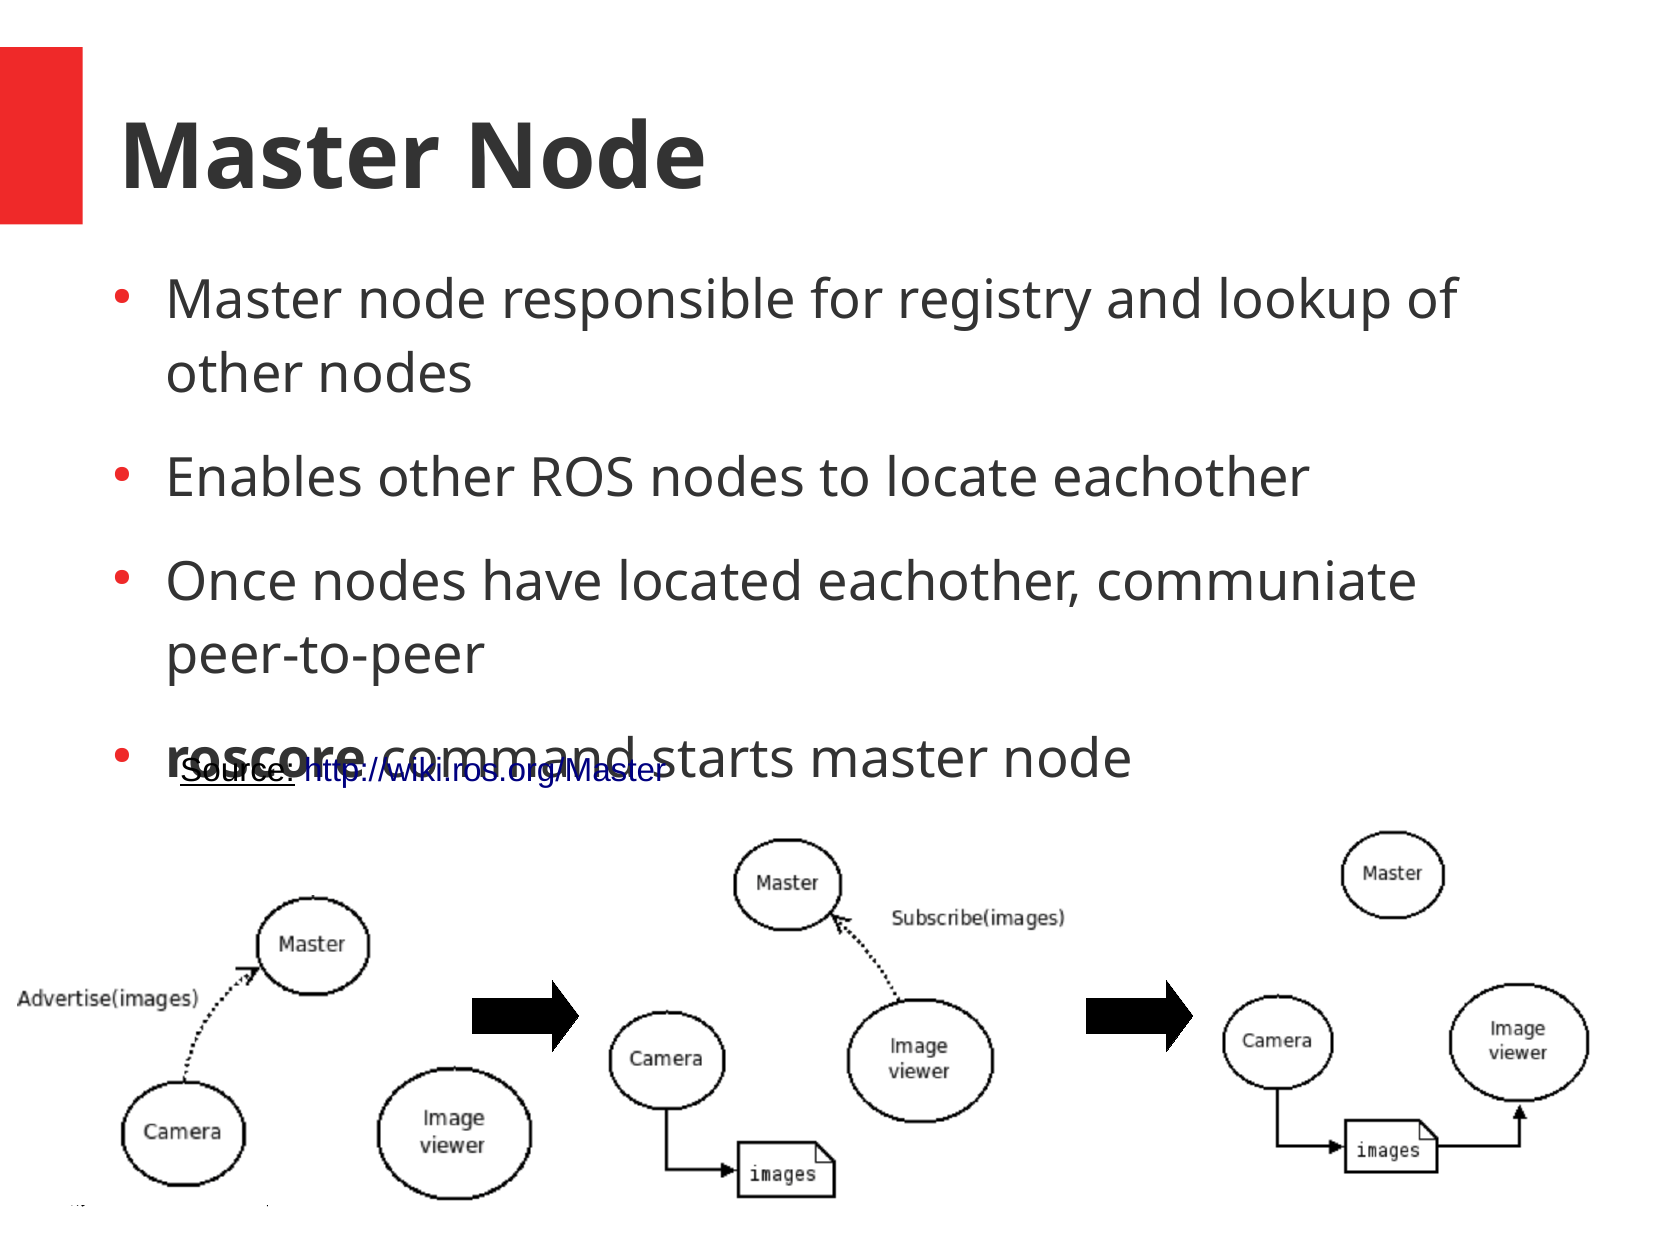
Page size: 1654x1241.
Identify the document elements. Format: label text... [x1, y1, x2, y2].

picture [11, 882, 536, 1216]
list Master node responsible for registry and lookup of other nodes Enables other ROS nodes to locate eachother Once nodes have located eachother, communiate peer-to-peer roscore command starts master node [94, 261, 1512, 981]
title Master Node [118, 49, 1571, 257]
picture [1216, 826, 1595, 1183]
picture [602, 831, 1075, 1205]
text_box [472, 980, 579, 1052]
text_box [1086, 980, 1193, 1052]
text_box Source: http://wiki.ros.org/Master [165, 744, 709, 804]
